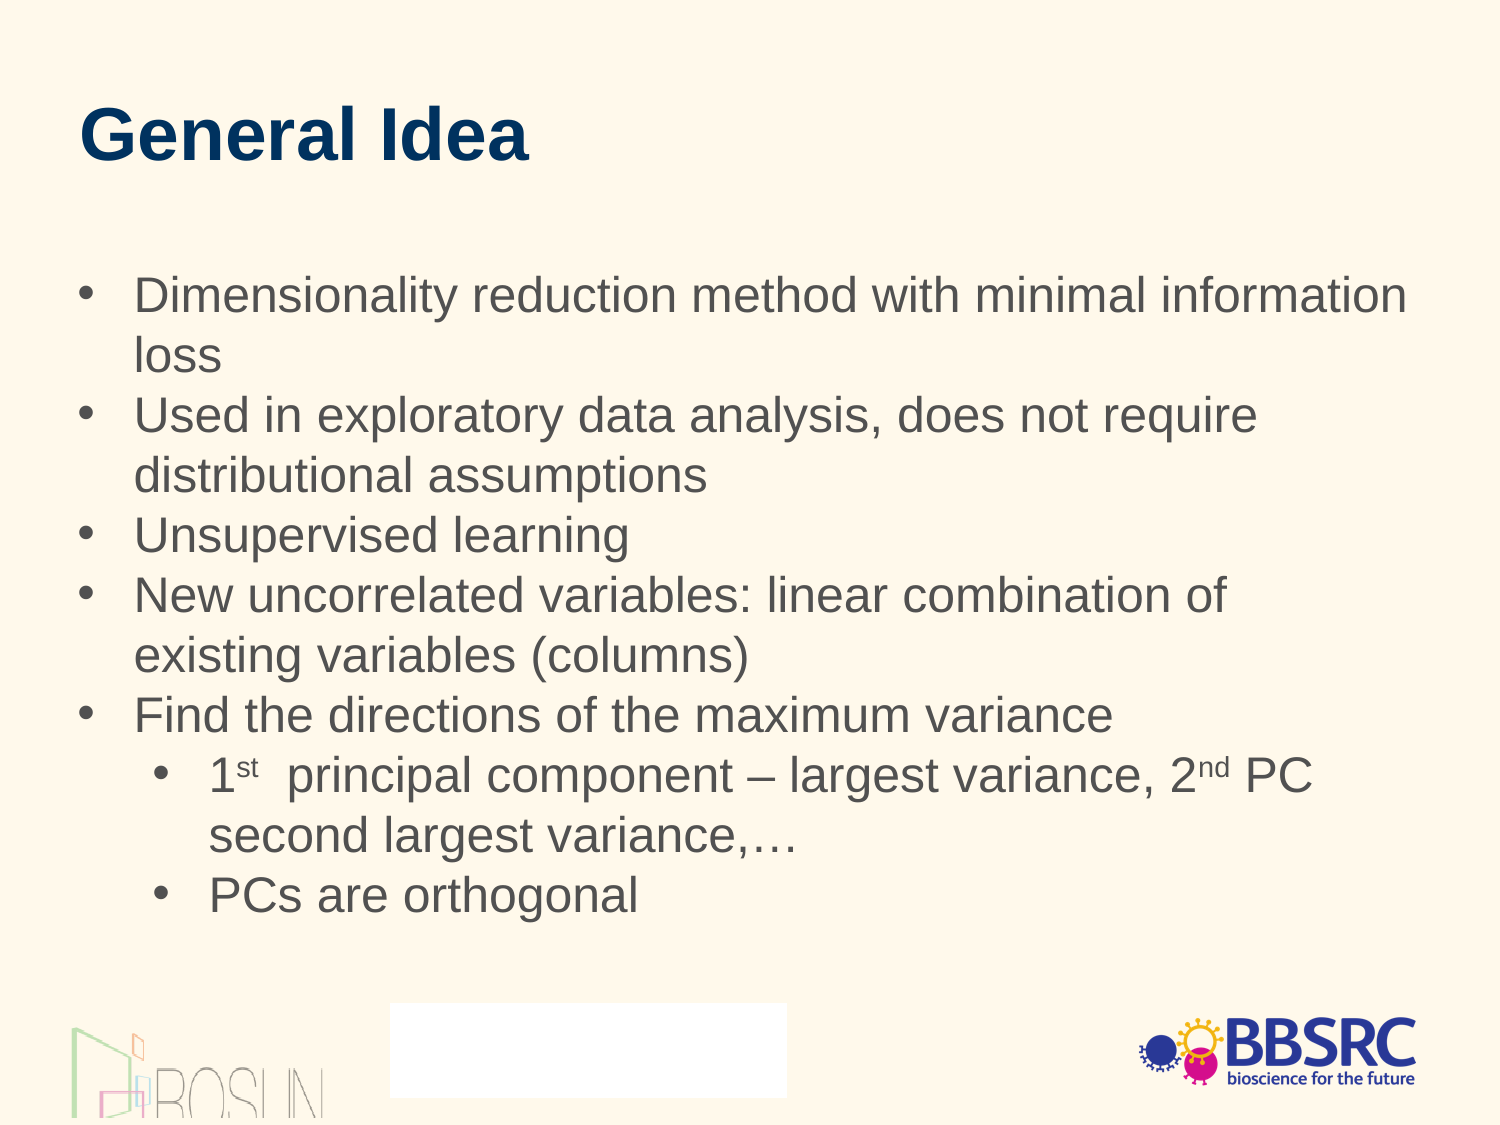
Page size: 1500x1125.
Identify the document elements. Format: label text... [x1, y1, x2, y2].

picture [64, 975, 336, 1118]
picture [1137, 1014, 1416, 1092]
text_box Dimensionality reduction method with minimal information loss Used in exploratory data analysis, does not require distributional assumptions Unsupervised learning New uncorrelated variables: linear combination of existing variables (columns) Find the directions of the maximum variance 1st principal component – largest variance, 2nd PC second largest variance,… PCs are orthogonal [62, 255, 1425, 975]
text_box General Idea [64, 78, 1425, 185]
